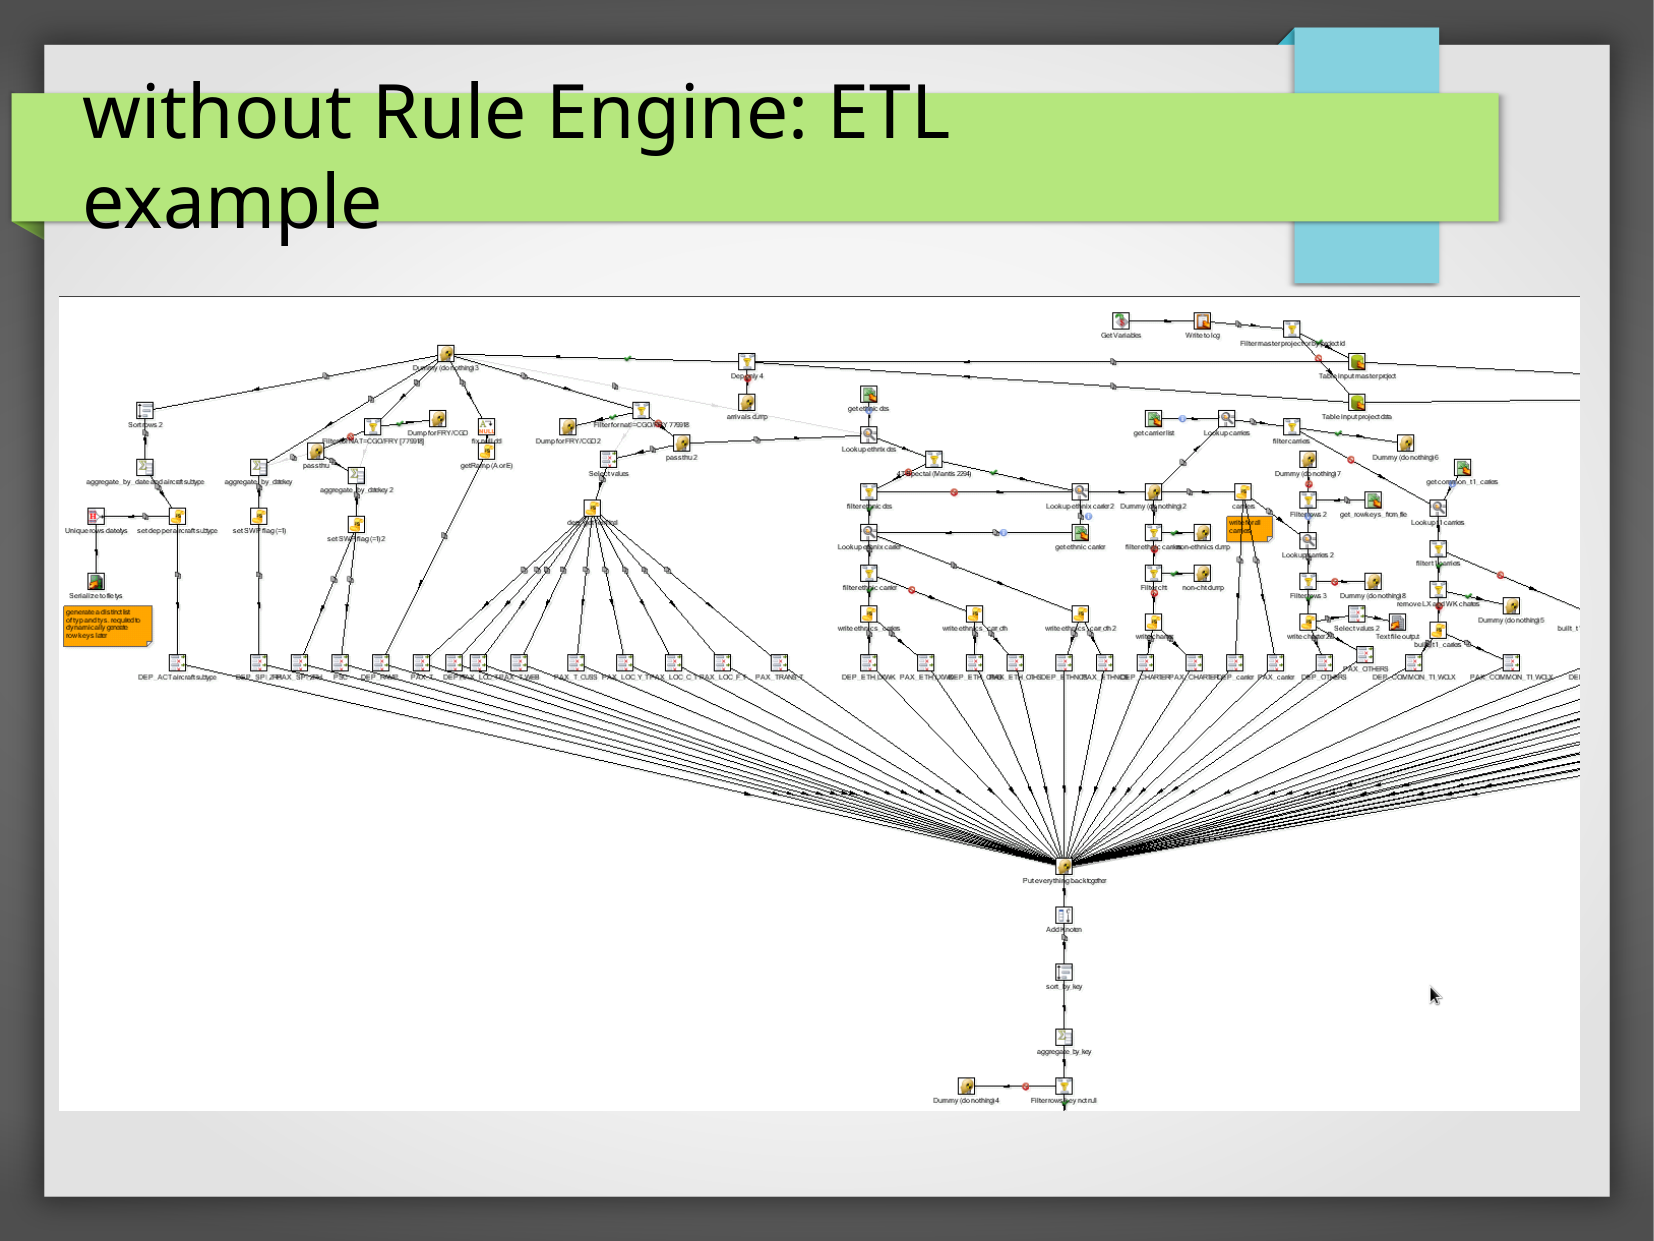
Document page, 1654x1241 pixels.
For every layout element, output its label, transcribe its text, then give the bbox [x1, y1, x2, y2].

title without Rule Engine: ETL example [82, 94, 1264, 213]
picture [0, 0, 1654, 1241]
